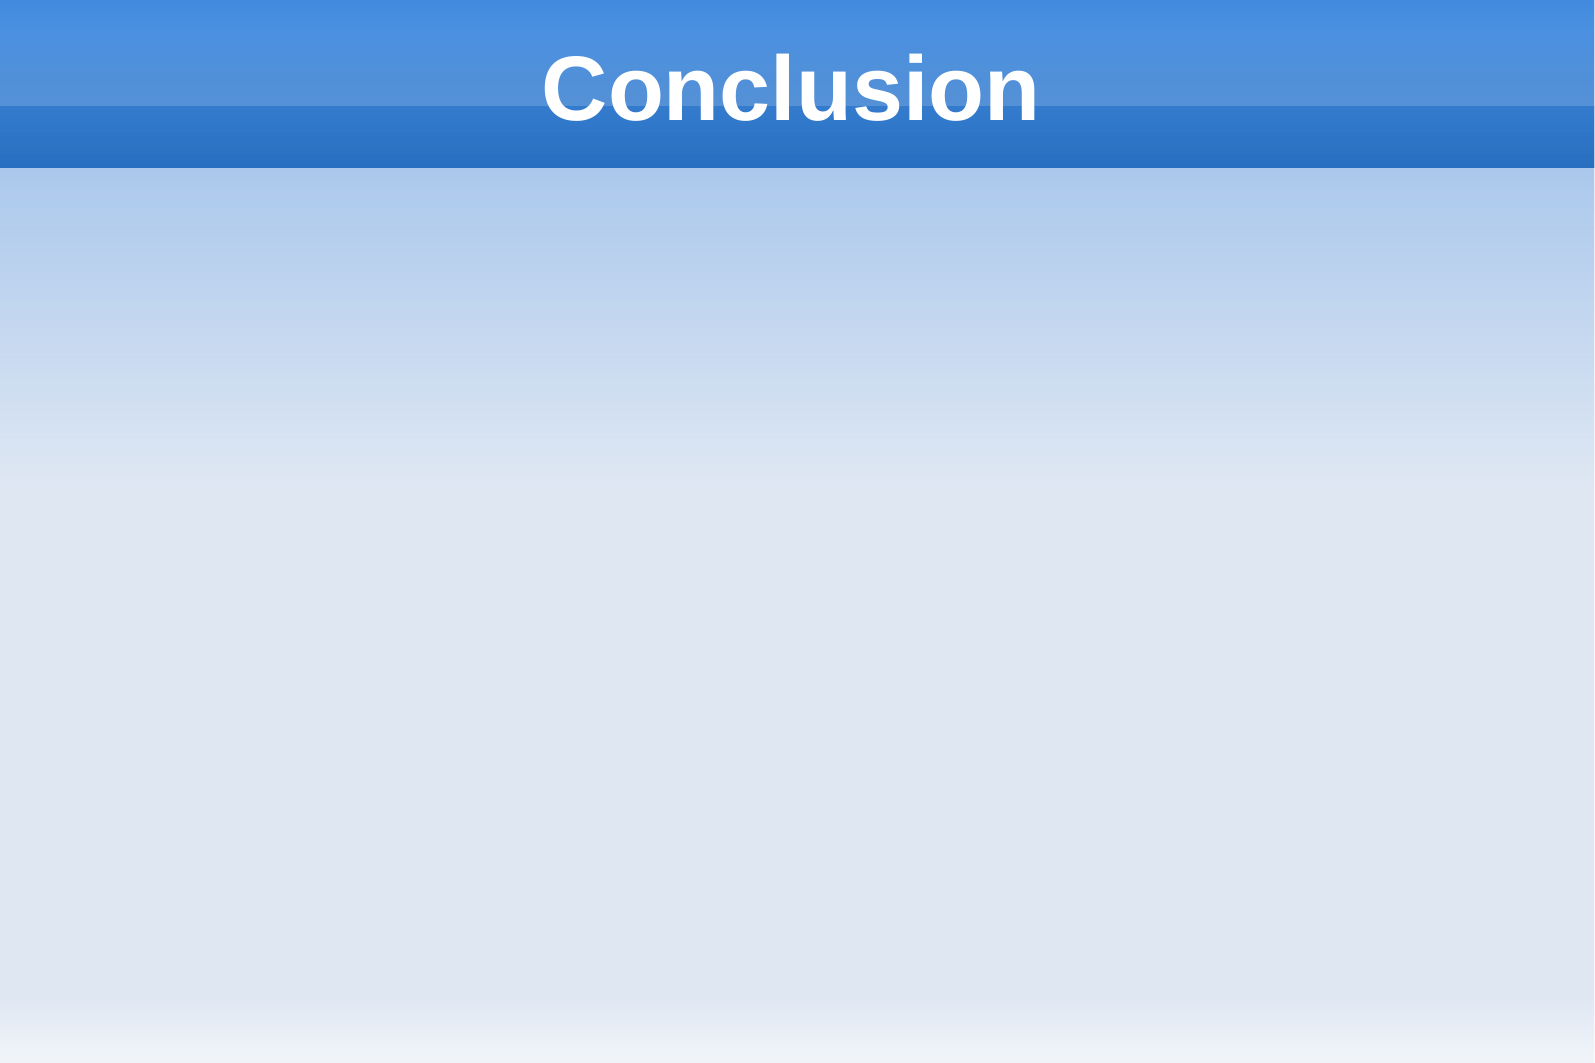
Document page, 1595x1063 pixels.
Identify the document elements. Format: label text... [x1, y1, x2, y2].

title Conclusion [74, 7, 1510, 171]
picture [0, 0, 1595, 1063]
